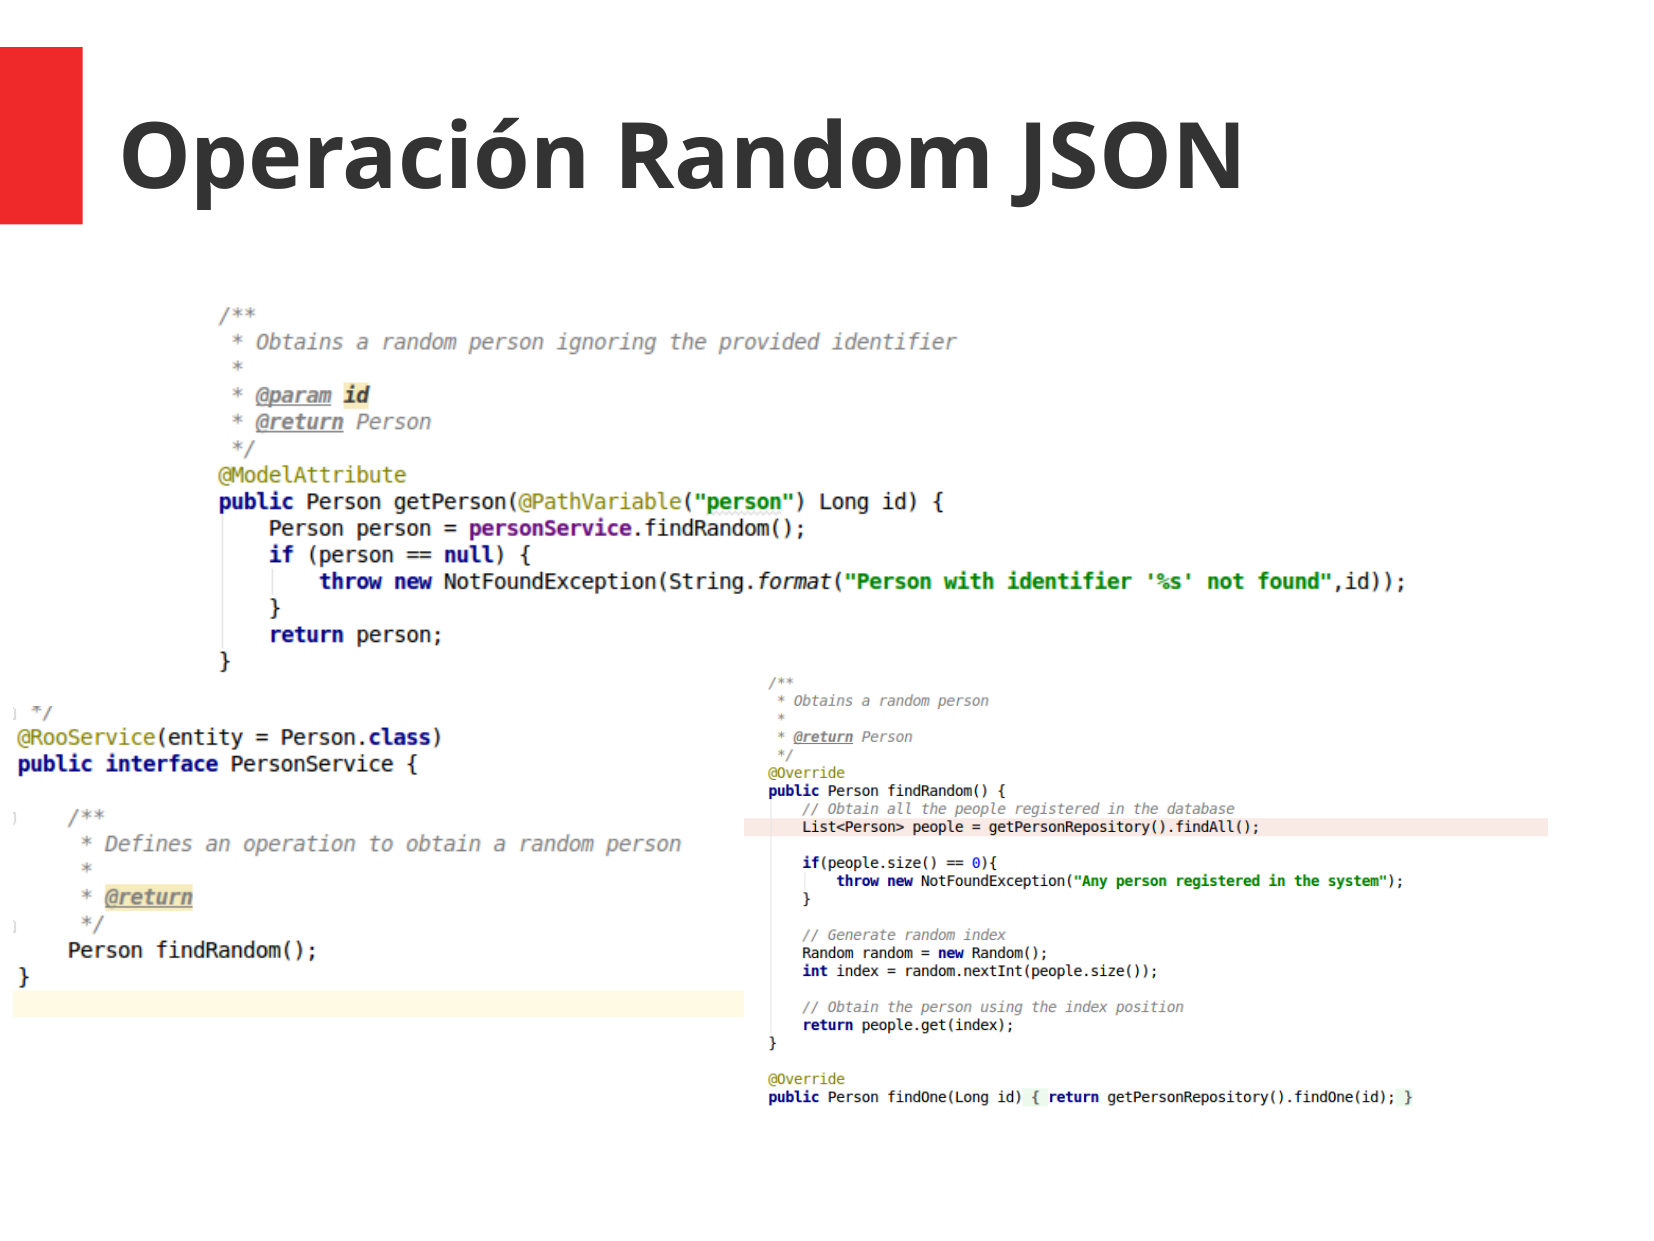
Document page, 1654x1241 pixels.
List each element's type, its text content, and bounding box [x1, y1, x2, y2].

title Operación Random JSON [118, 49, 1571, 257]
picture [13, 295, 1548, 1134]
